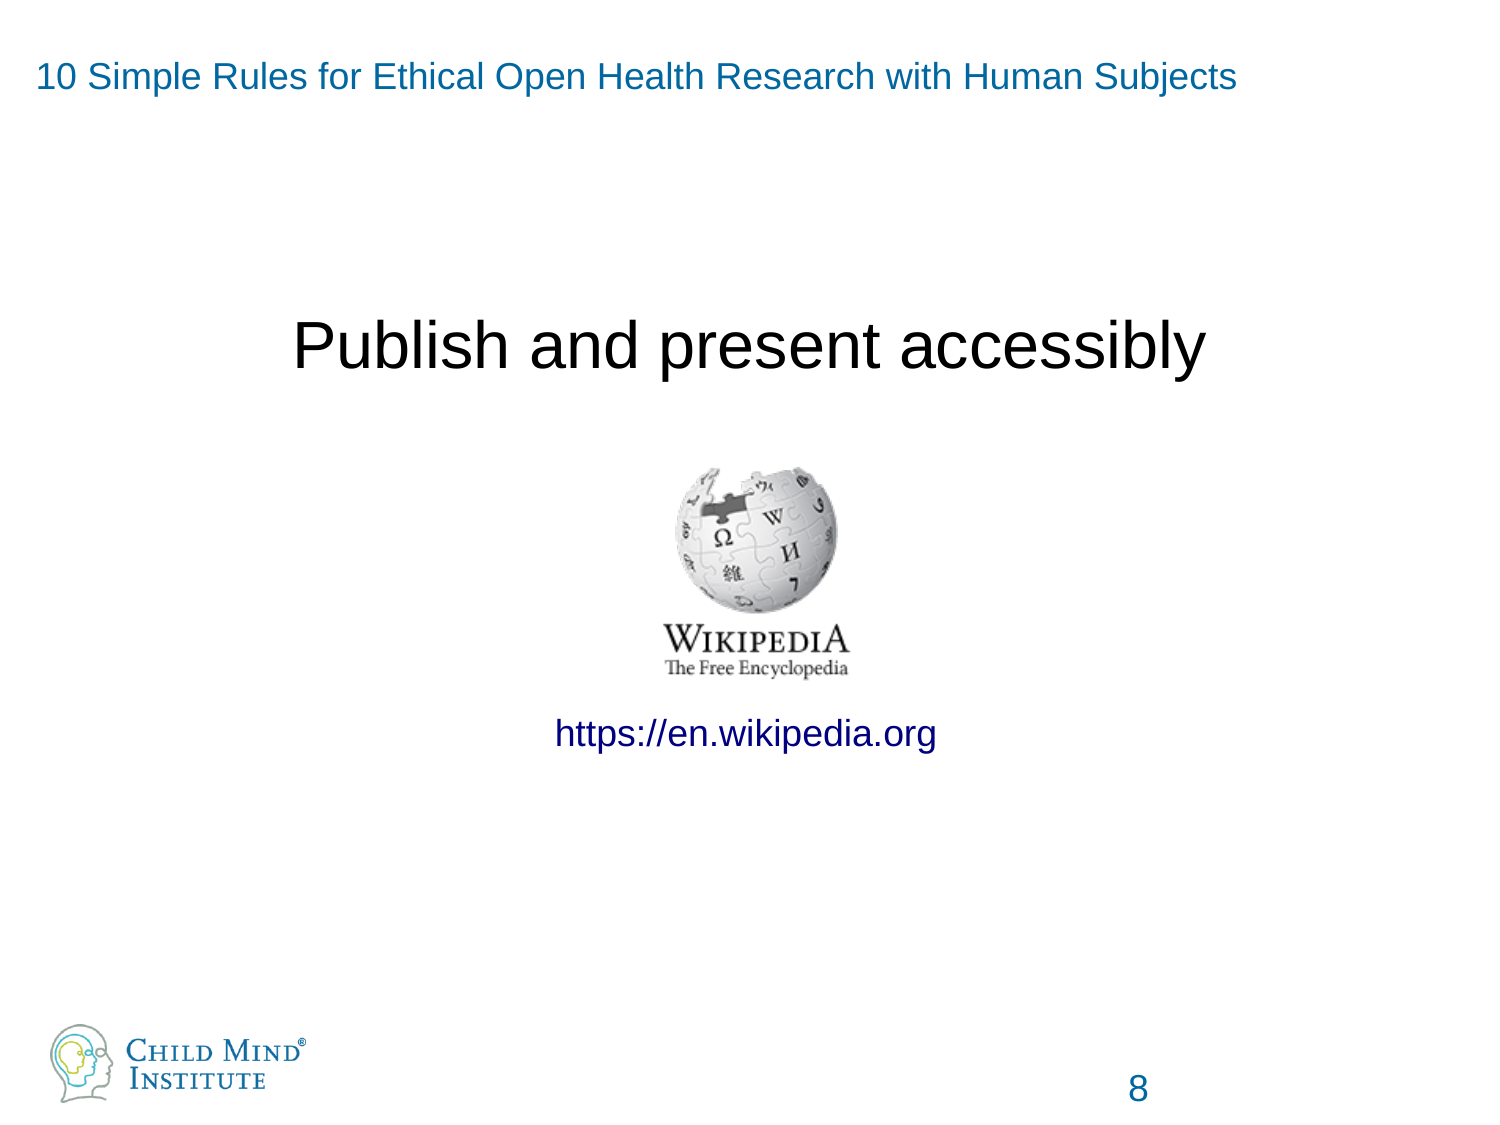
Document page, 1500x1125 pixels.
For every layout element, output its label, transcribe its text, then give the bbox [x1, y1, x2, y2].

subtitle Publish and present accessibly [37, 308, 1463, 956]
picture [651, 444, 863, 687]
picture [50, 1024, 306, 1103]
title 10 Simple Rules for Ethical Open Health Research with Human Subjects [35, 10, 1463, 146]
slide_number <number> [1113, 1056, 1475, 1102]
text_box https://en.wikipedia.org [540, 705, 953, 762]
